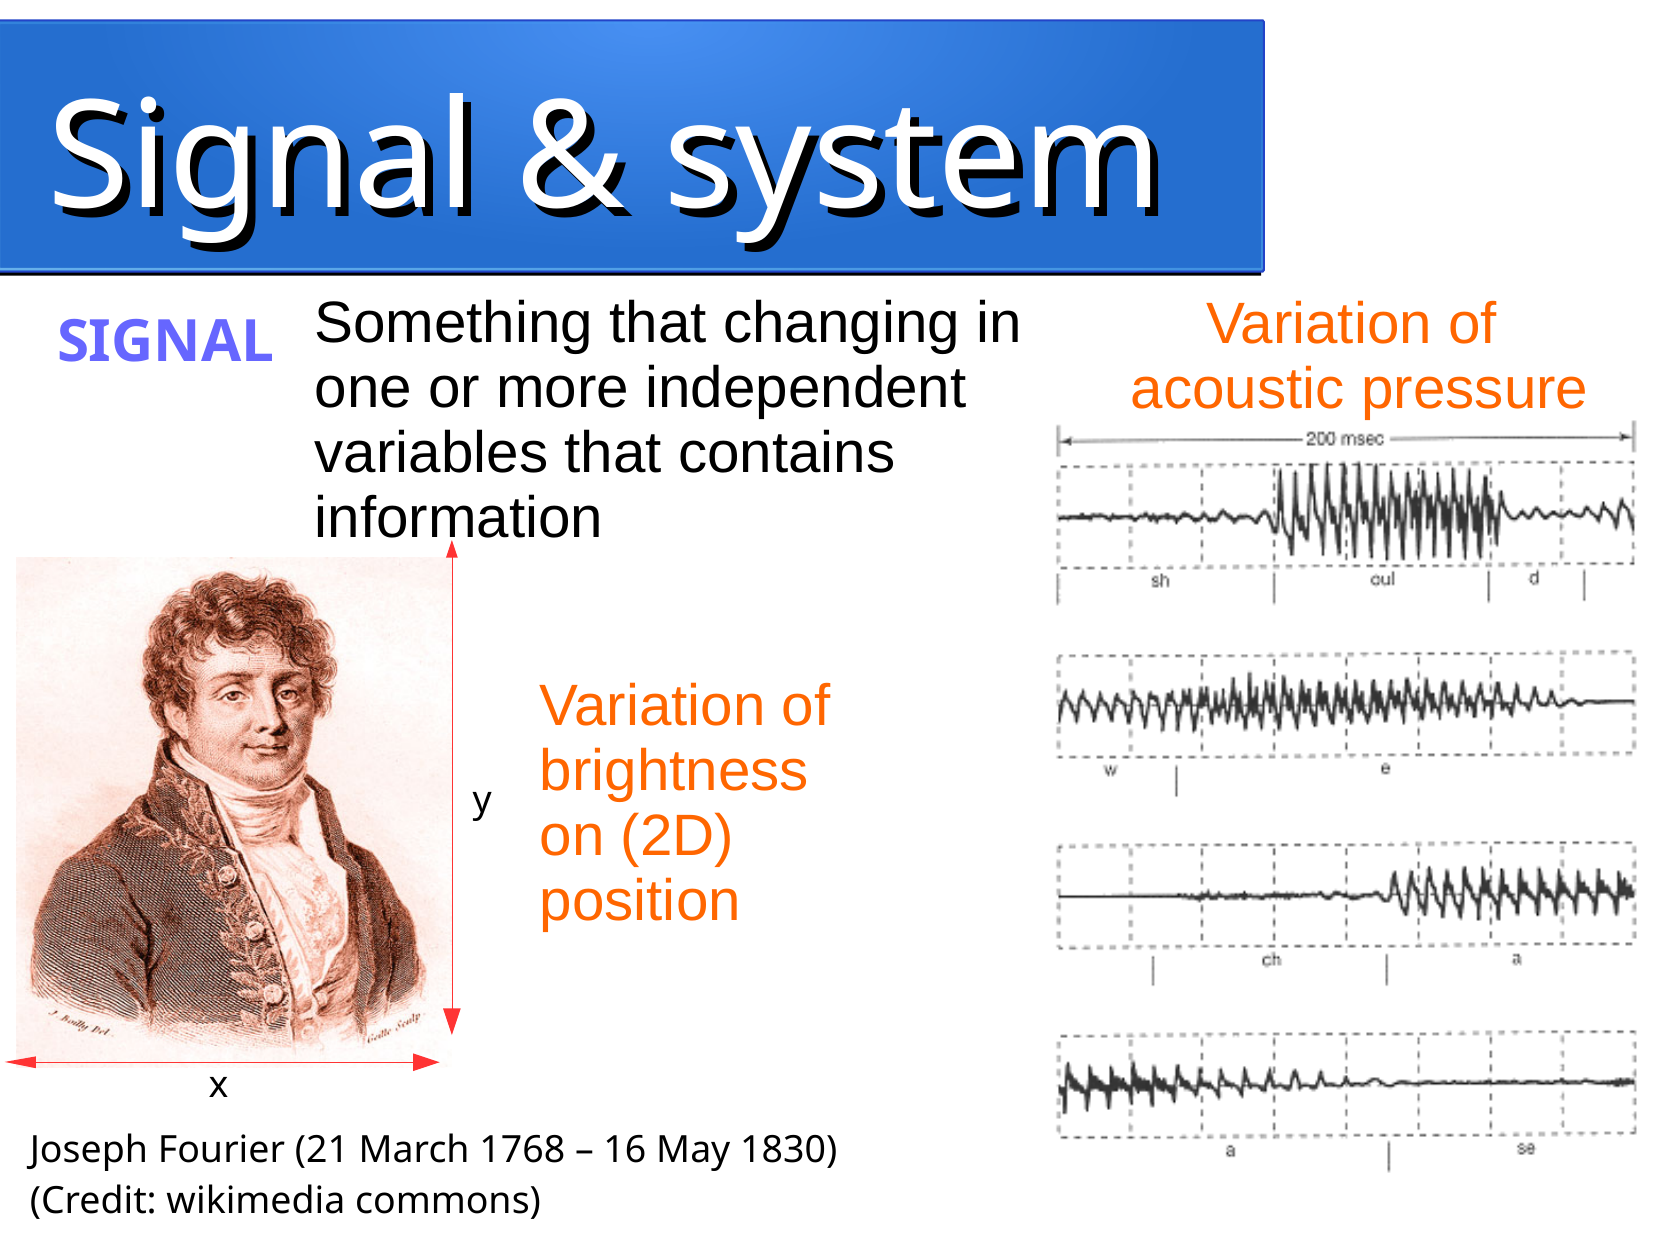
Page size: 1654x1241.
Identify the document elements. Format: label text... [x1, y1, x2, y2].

picture [16, 557, 452, 1068]
picture [36, 1063, 193, 1068]
text_box Something that changing in one or more independent variables that contains information [300, 282, 1081, 558]
text_box x [193, 1050, 246, 1109]
text_box SIGNAL [42, 291, 300, 375]
text_box Joseph Fourier (21 March 1768 – 16 May 1830) (Credit: wikimedia commons) [15, 1115, 933, 1218]
picture [1040, 410, 1654, 1191]
text_box y [457, 765, 510, 824]
picture [246, 1063, 413, 1068]
text_box Variation of brightness on (2D) position [525, 665, 851, 993]
text_box Variation of acoustic pressure [1116, 283, 1630, 443]
title Signal & system [47, 0, 1312, 325]
